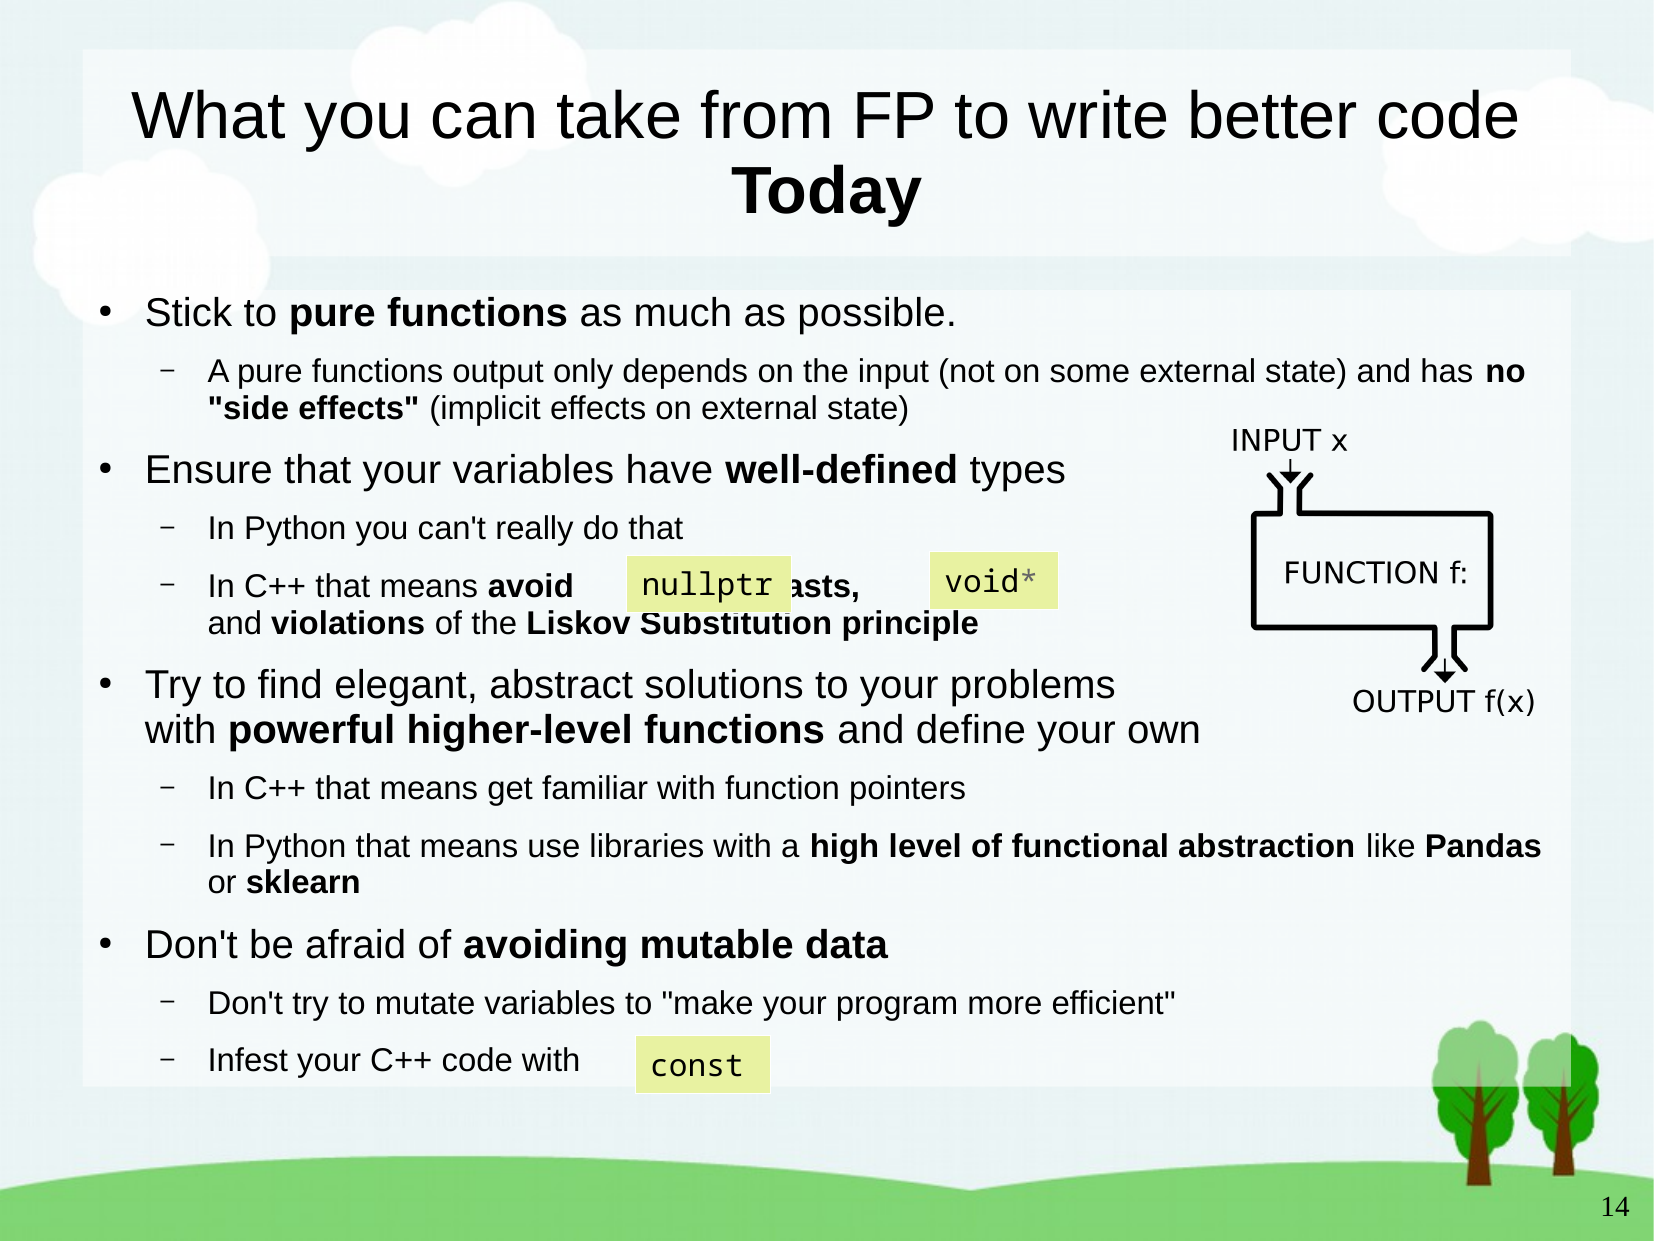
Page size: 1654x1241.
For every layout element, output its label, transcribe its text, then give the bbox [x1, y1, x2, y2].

text_box void* [929, 551, 1059, 603]
title What you can take from FP to write better code Today [82, 49, 1571, 257]
text_box nullptr [626, 555, 792, 607]
text_box const [635, 1035, 771, 1087]
list Stick to pure functions as much as possible. A pure functions output only depends on the input (not on some external state) and has no "side effects" (implicit effects on external state) Ensure that your variables have well-defined types In Python you can't really do that In C++ that means avoid , casts, and violations of the Liskov Substitution principle Try to find elegant, abstract solutions to your problems with powerful higher-level functions and define your own In C++ that means get familiar with function pointers In Python that means use libraries with a high level of functional abstraction like Pandas or sklearn Don't be afraid of avoiding mutable data Don't try to mutate variables to "make your program more efficient" Infest your C++ code with [82, 290, 1571, 1087]
picture [0, 0, 1654, 1241]
